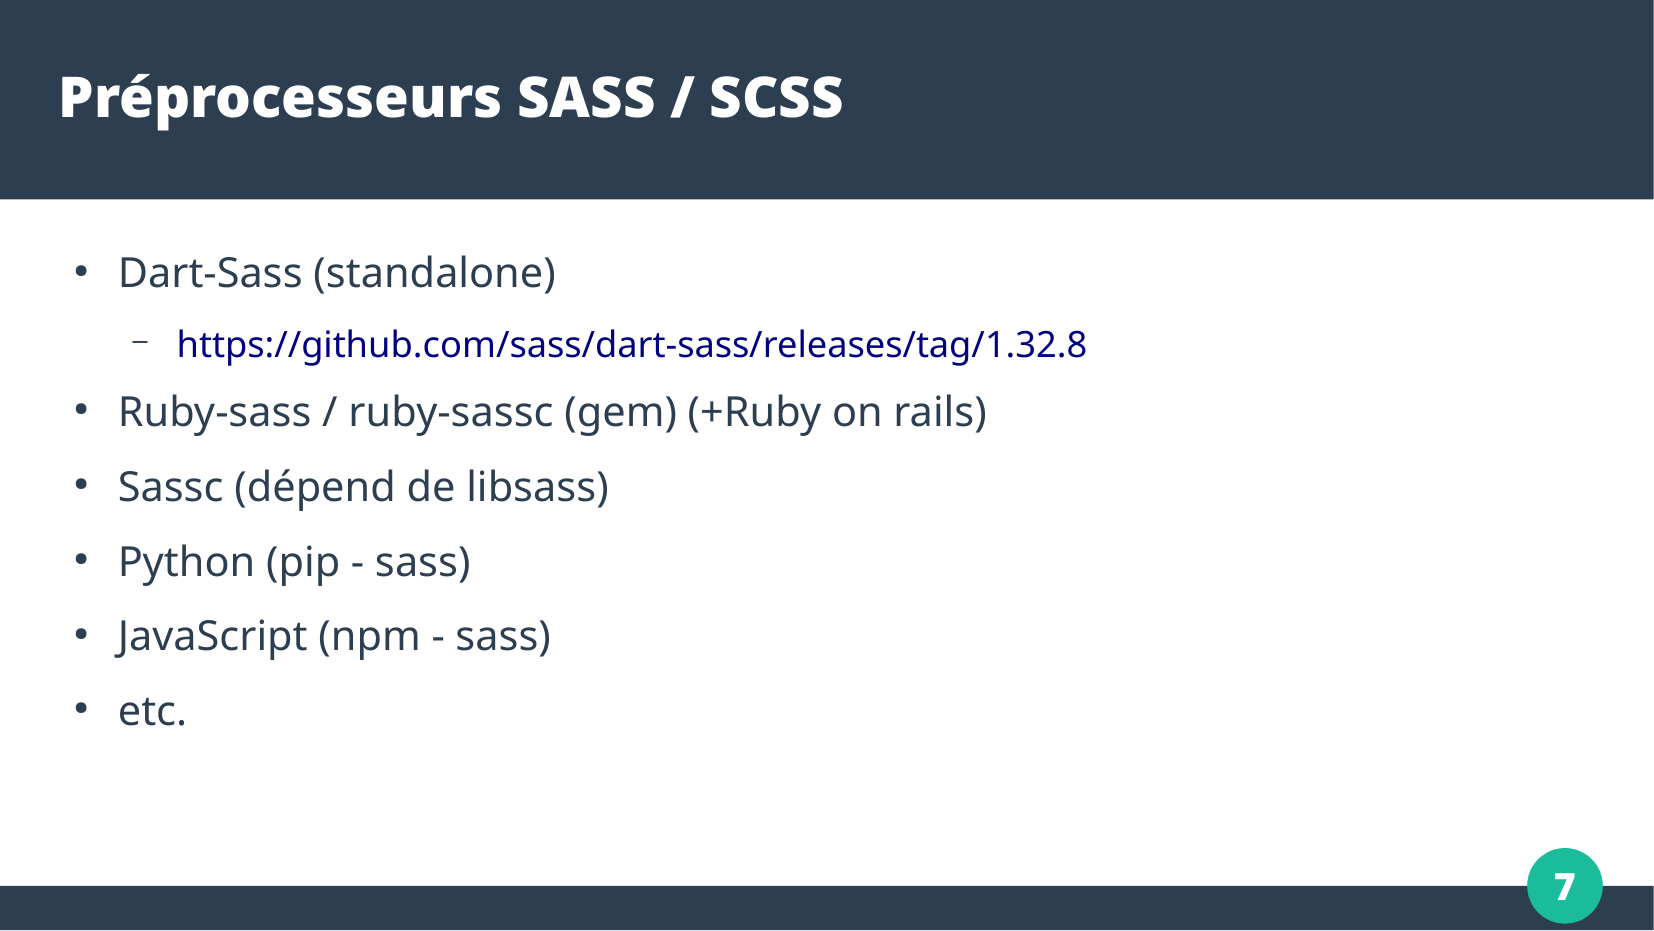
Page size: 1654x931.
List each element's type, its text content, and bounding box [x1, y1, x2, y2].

title Préprocesseurs SASS / SCSS [59, 37, 1595, 156]
list Dart-Sass (standalone) https://github.com/sass/dart-sass/releases/tag/1.32.8 Ruby-sass / ruby-sassc (gem) (+Ruby on rails) Sassc (dépend de libsass) Python (pip - sass) JavaScript (npm - sass) etc. [59, 243, 1595, 739]
